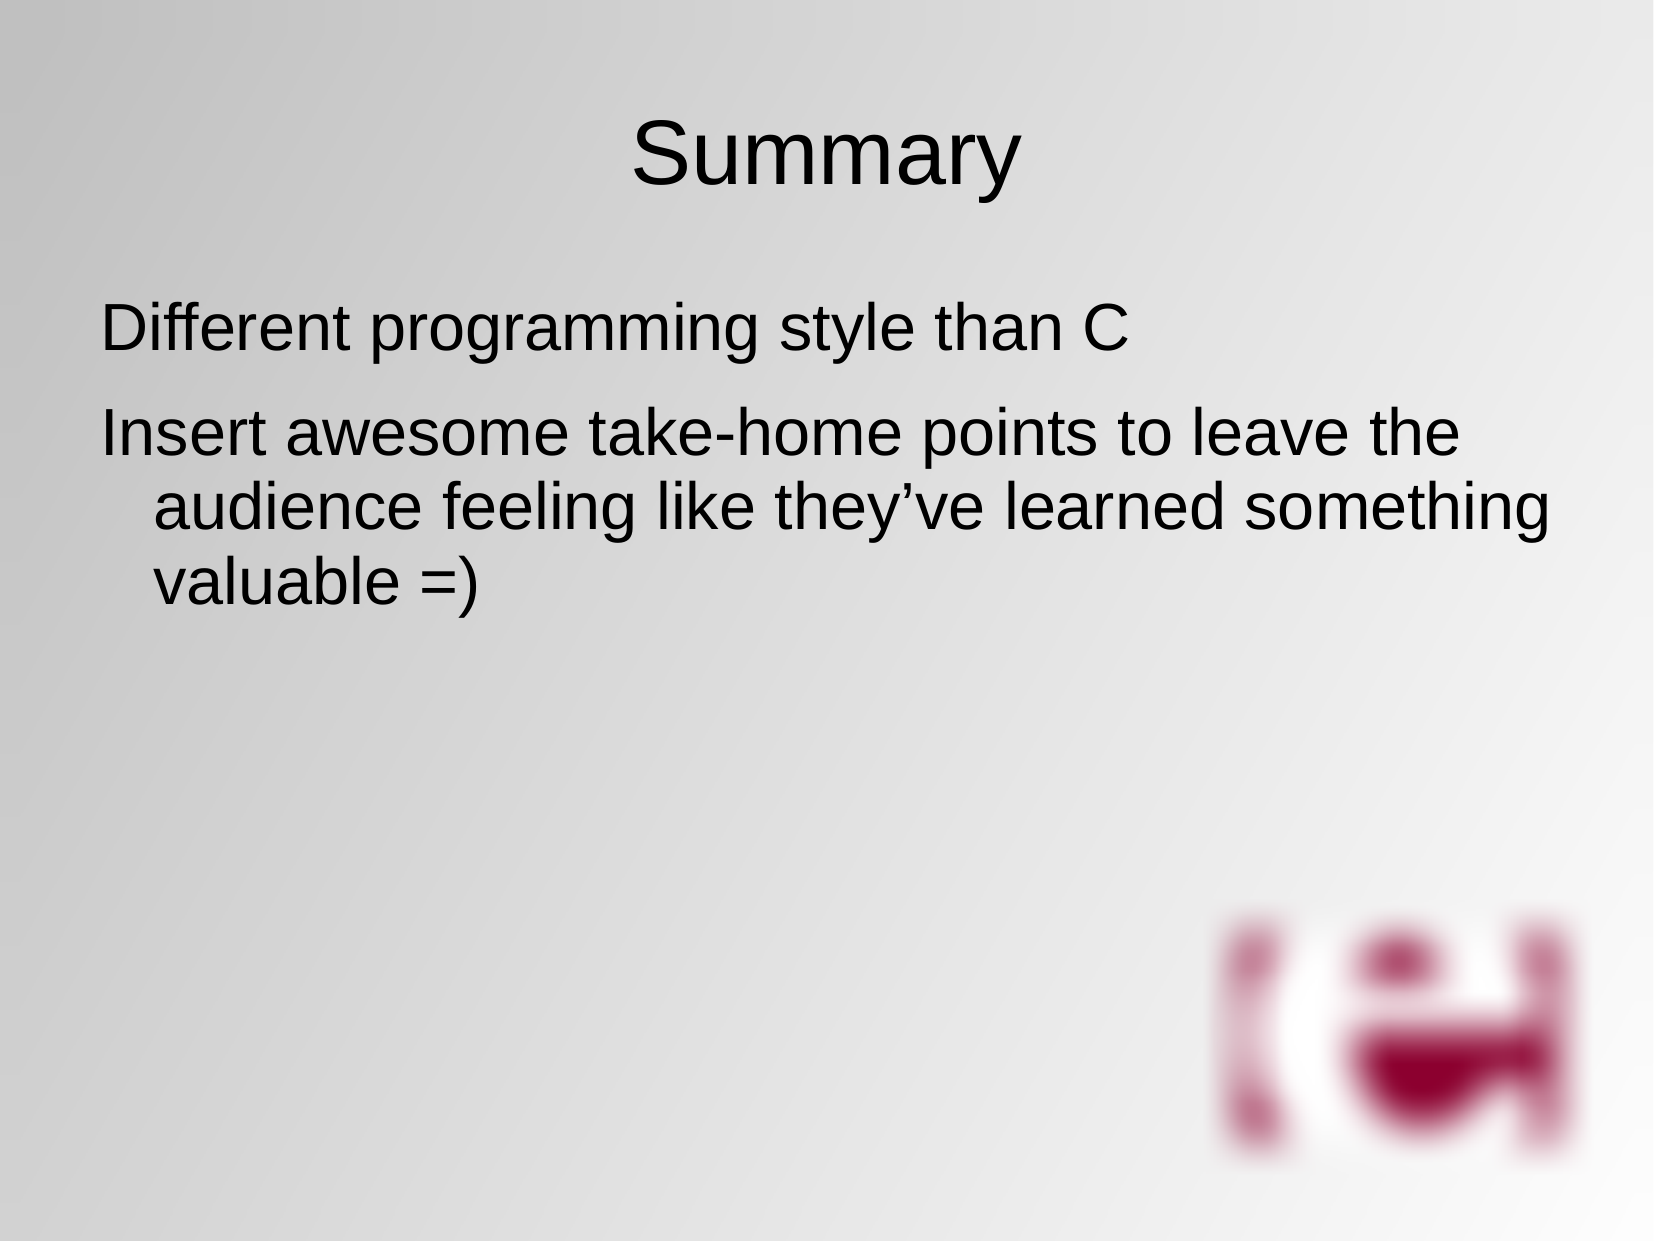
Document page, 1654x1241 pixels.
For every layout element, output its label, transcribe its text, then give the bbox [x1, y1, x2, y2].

list Different programming style than C Insert awesome take-home points to leave the audience feeling like they’ve learned something valuable =) [82, 290, 1571, 1094]
title Summary [82, 56, 1571, 250]
picture [0, 0, 1654, 1241]
